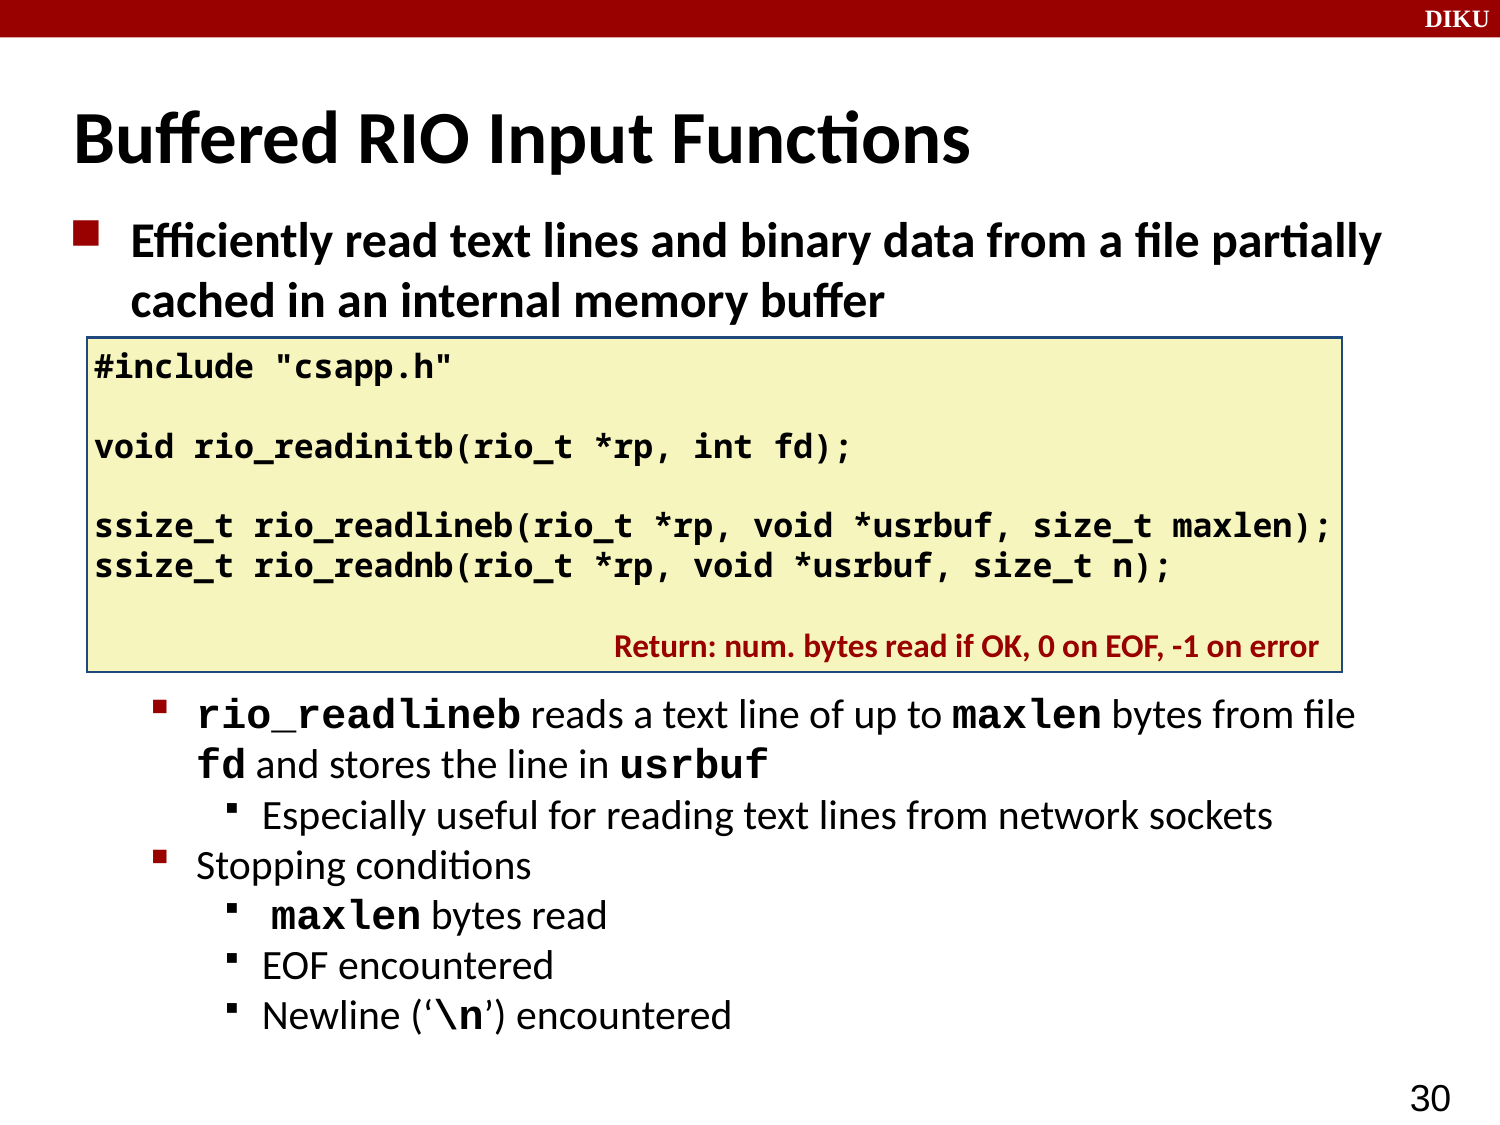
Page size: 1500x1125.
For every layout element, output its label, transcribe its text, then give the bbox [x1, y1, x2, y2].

text_box Efficiently read text lines and binary data from a file partially cached in an internal memory buffer rio_readlineb reads a text line of up to maxlen bytes from file fd and stores the line in usrbuf Especially useful for reading text lines from network sockets Stopping conditions maxlen bytes read EOF encountered Newline (‘\n’) encountered [59, 199, 1423, 1075]
text_box #include "csapp.h" void rio_readinitb(rio_t *rp, int fd); ssize_t rio_readlineb(rio_t *rp, void *usrbuf, size_t maxlen); ssize_t rio_readnb(rio_t *rp, void *usrbuf, size_t n); Return: num. bytes read if OK, 0 on EOF, -1 on error [86, 337, 1342, 672]
text_box Buffered RIO Input Functions [58, 71, 1304, 197]
